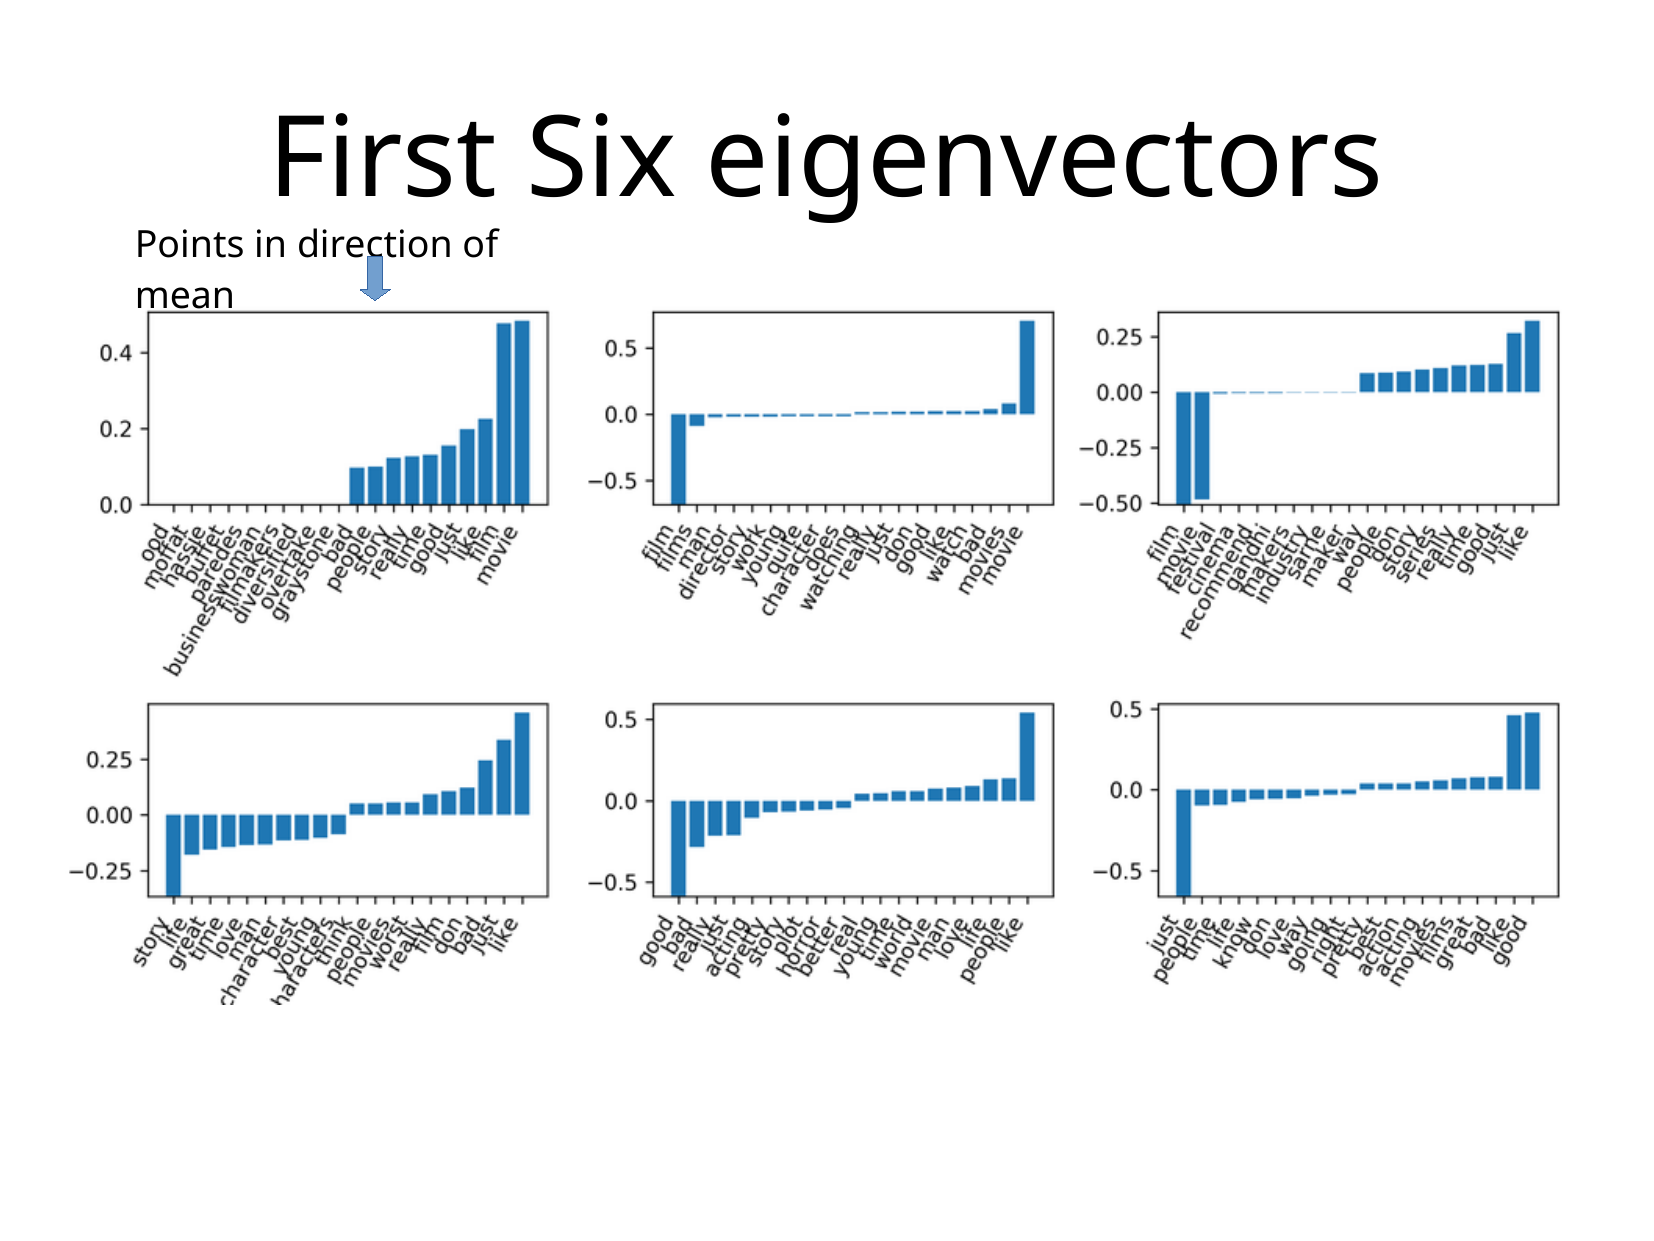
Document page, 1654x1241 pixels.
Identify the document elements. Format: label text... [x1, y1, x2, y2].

title First Six eigenvectors [82, 49, 1571, 257]
text_box Points in direction of mean [120, 210, 601, 301]
picture [195, 301, 205, 306]
picture [43, 287, 1591, 1006]
text_box [360, 256, 391, 301]
